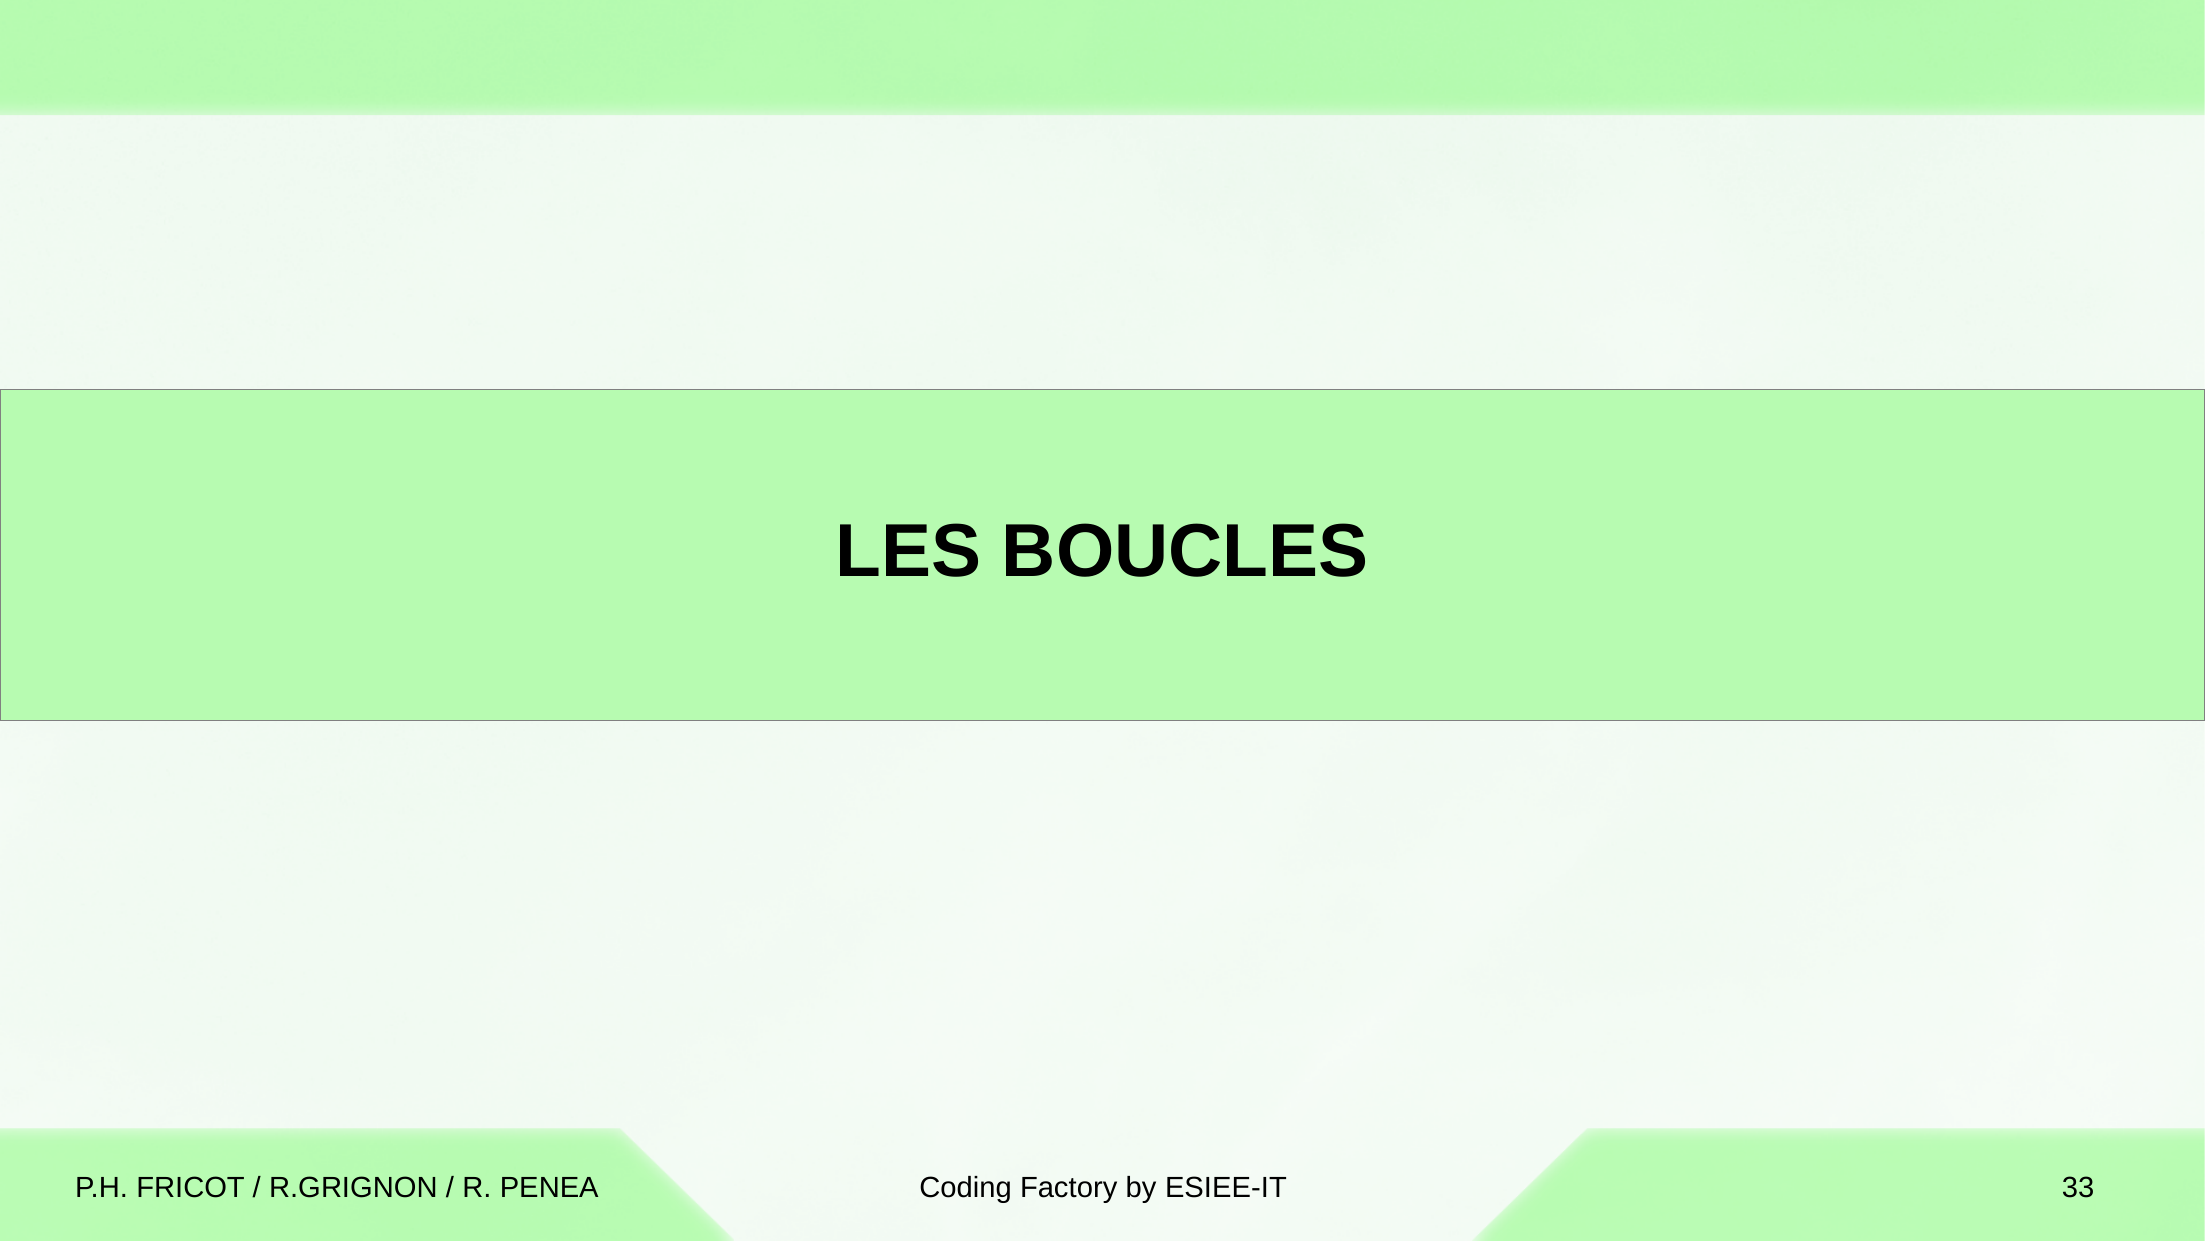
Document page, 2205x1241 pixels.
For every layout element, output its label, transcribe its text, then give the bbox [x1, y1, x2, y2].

text_box [0, 389, 110, 721]
text_box [2095, 389, 2205, 721]
picture [0, 0, 2205, 389]
picture [0, 721, 2205, 1241]
subtitle LES BOUCLES [110, 25, 2095, 1085]
